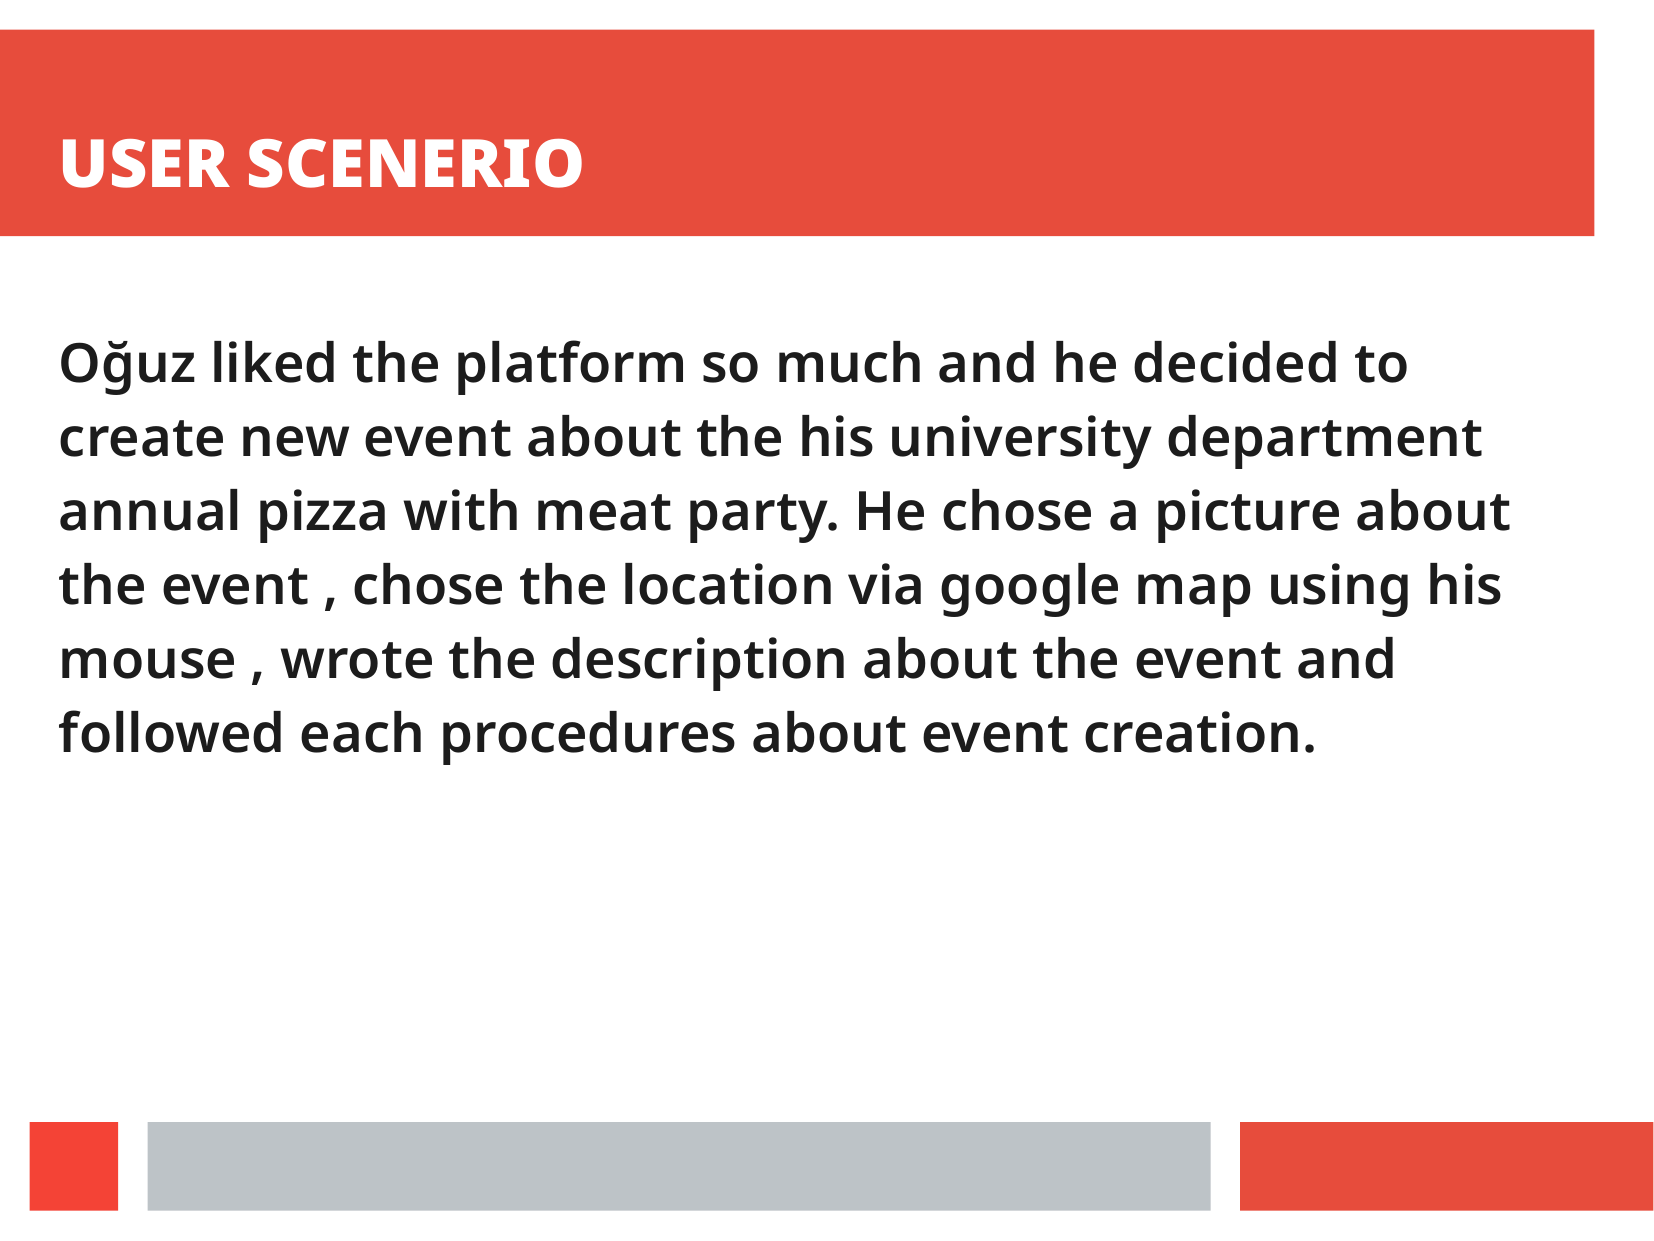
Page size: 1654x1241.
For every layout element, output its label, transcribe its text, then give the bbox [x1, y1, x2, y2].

title USER SCENERIO [59, 59, 1595, 207]
list Oğuz liked the platform so much and he decided to create new event about the his university department annual pizza with meat party. He chose a picture about the event , chose the location via google map using his mouse , wrote the description about the event and followed each procedures about event creation. [59, 324, 1565, 1093]
